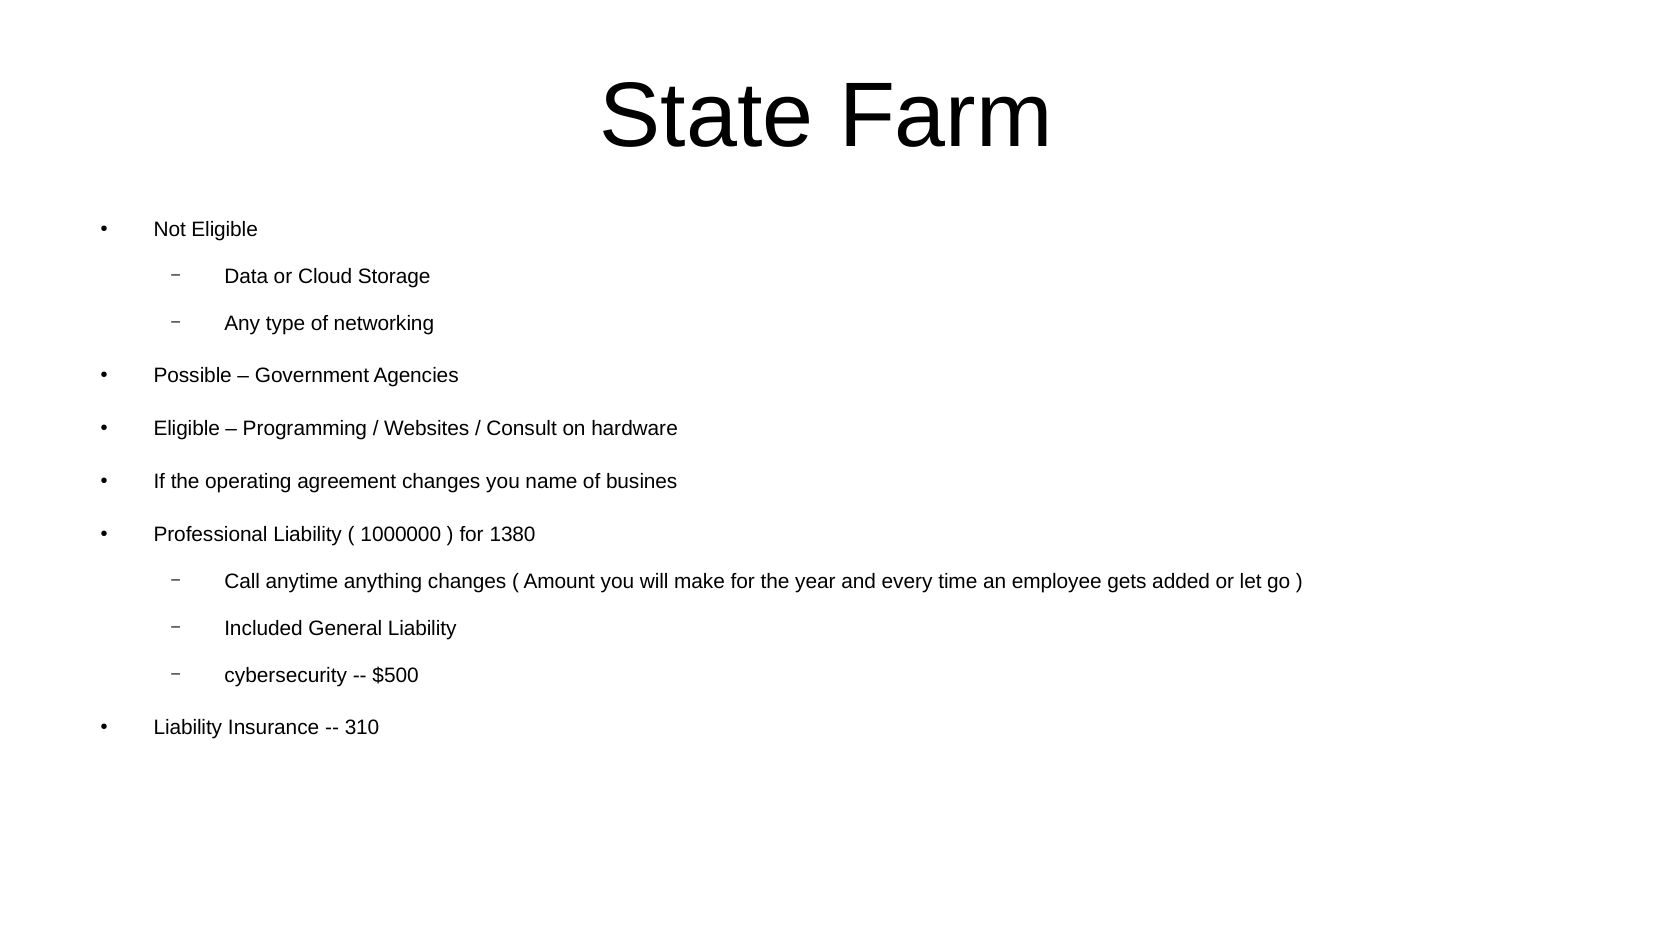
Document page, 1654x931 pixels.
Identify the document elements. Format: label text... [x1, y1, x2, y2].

title State Farm [82, 37, 1571, 193]
list Not Eligible Data or Cloud Storage Any type of networking Possible – Government Agencies Eligible – Programming / Websites / Consult on hardware If the operating agreement changes you name of busines Professional Liability ( 1000000 ) for 1380 Call anytime anything changes ( Amount you will make for the year and every time an employee gets added or let go ) Included General Liability cybersecurity -- $500 Liability Insurance -- 310 [82, 217, 1613, 901]
